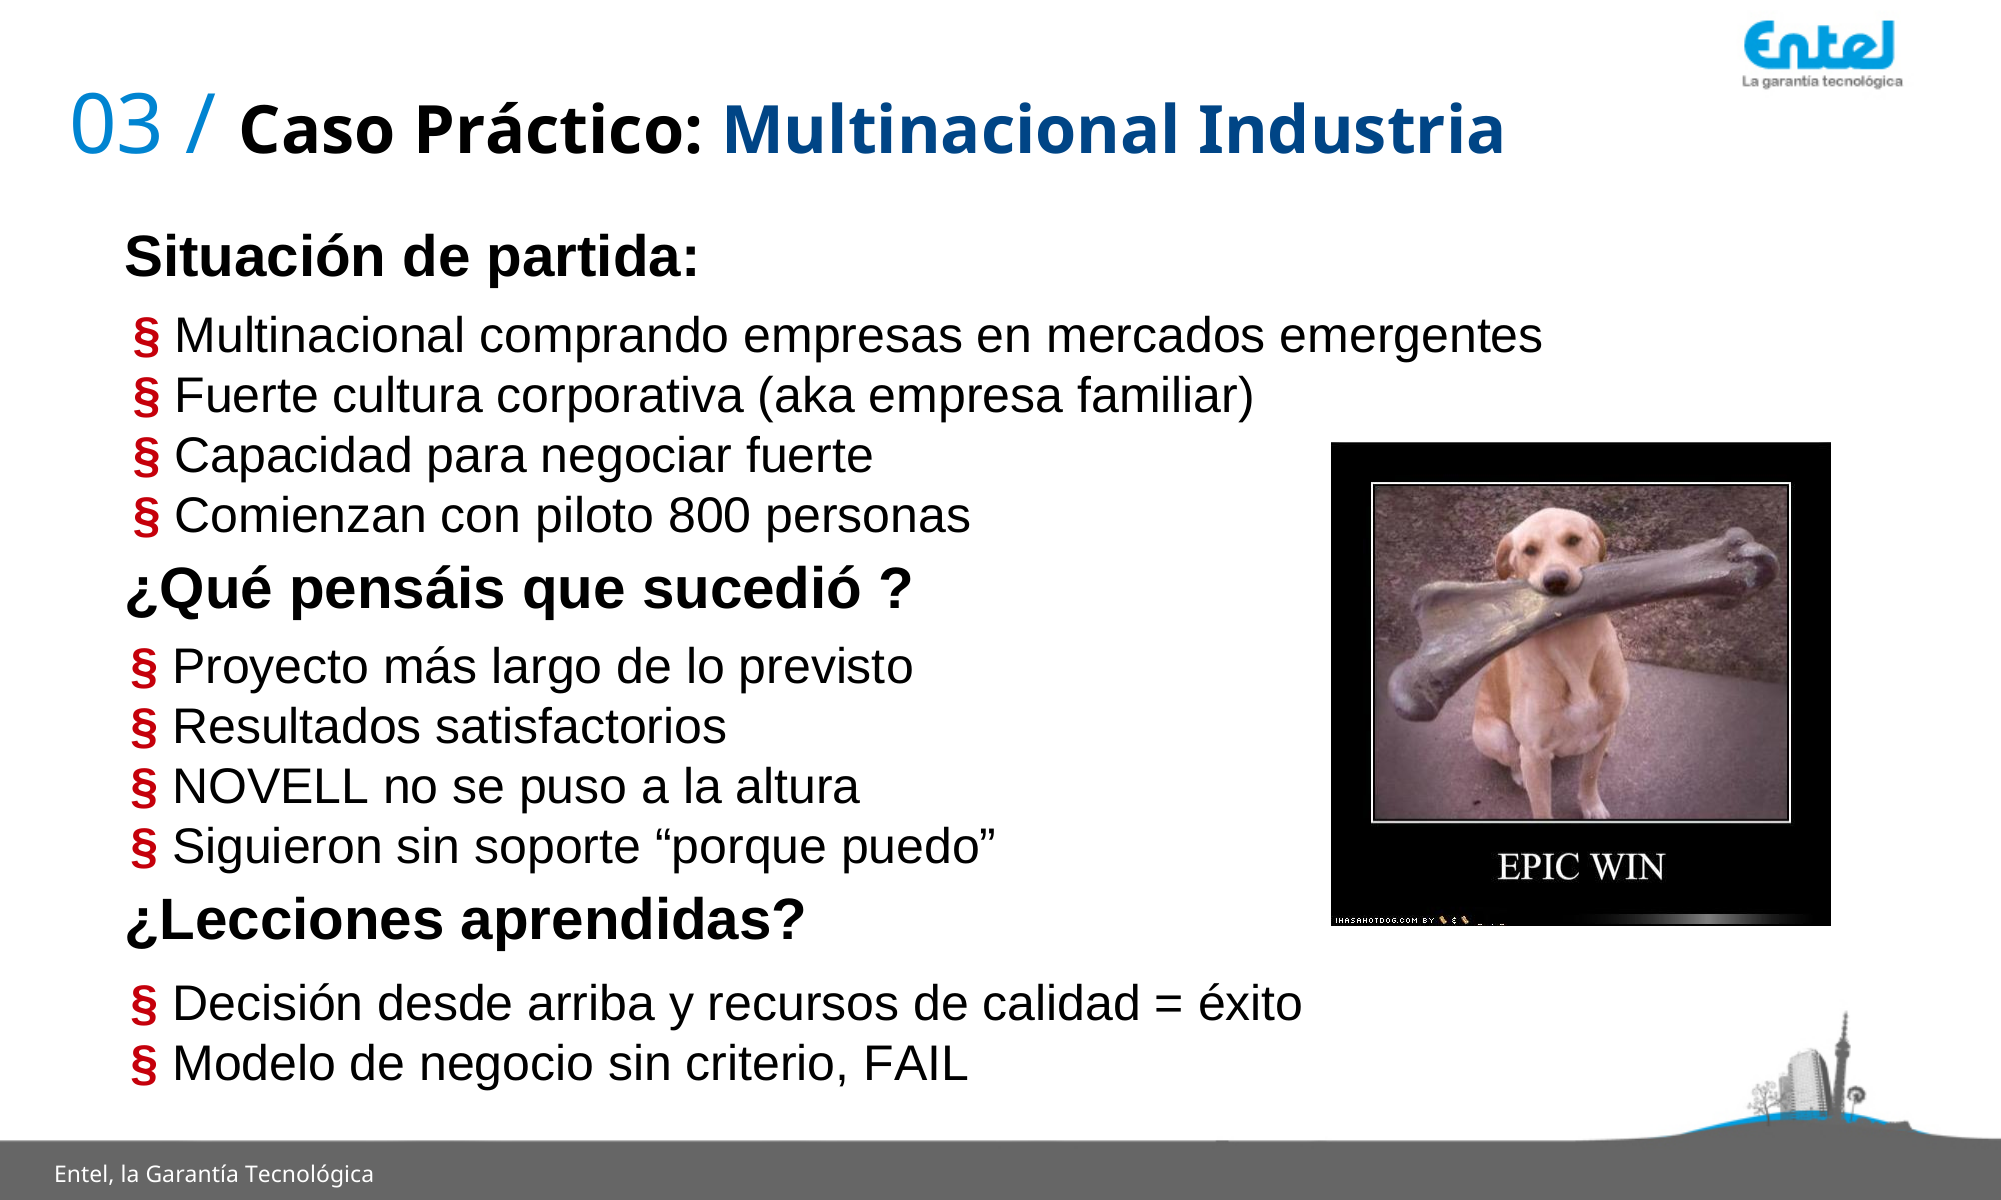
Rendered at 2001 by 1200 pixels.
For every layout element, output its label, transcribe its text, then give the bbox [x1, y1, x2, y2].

text_box ¿Lecciones aprendidas? [109, 874, 946, 959]
text_box Situación de partida: [109, 210, 733, 296]
text_box § Multinacional comprando empresas en mercados emergentes § Fuerte cultura corporativa (aka empresa familiar) § Capacidad para negociar fuerte § Comienzan con piloto 800 personas [118, 295, 1743, 551]
text_box Entel, la Garantía Tecnológica [39, 1137, 966, 1198]
text_box ¿Qué pensáis que sucedió ? [109, 543, 946, 629]
text_box § Proyecto más largo de lo previsto § Resultados satisfactorios § NOVELL no se puso a la altura § Siguieron sin soporte “porque puedo” [115, 626, 1270, 881]
picture [0, 0, 2001, 1200]
text_box § Decisión desde arriba y recursos de calidad = éxito § Modelo de negocio sin criterio, FAIL [115, 962, 1565, 1098]
text_box 03 / Caso Práctico: Multinacional Industria [51, 61, 1831, 202]
